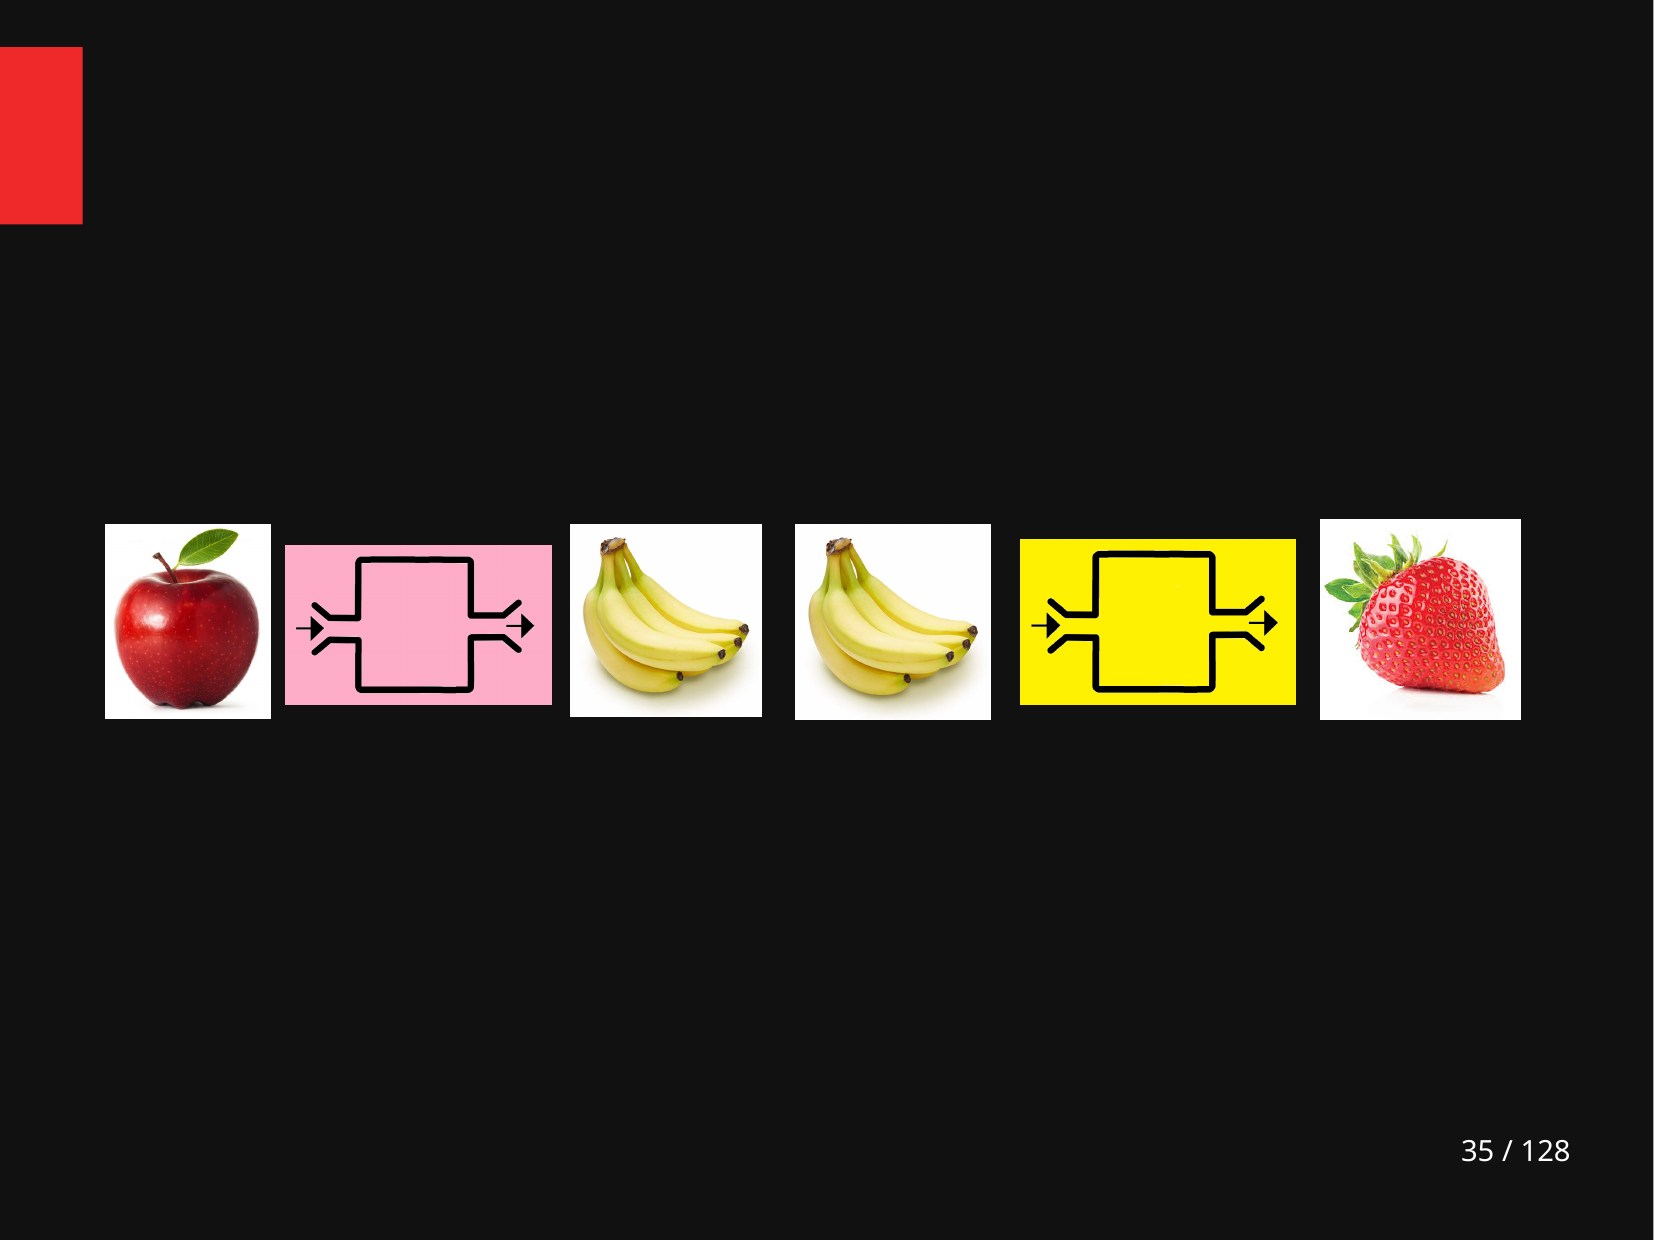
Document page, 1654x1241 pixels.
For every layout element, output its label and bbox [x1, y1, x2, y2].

picture [795, 524, 991, 721]
picture [105, 524, 271, 719]
picture [285, 545, 552, 706]
picture [1020, 539, 1296, 706]
picture [570, 524, 762, 717]
picture [1320, 519, 1521, 721]
